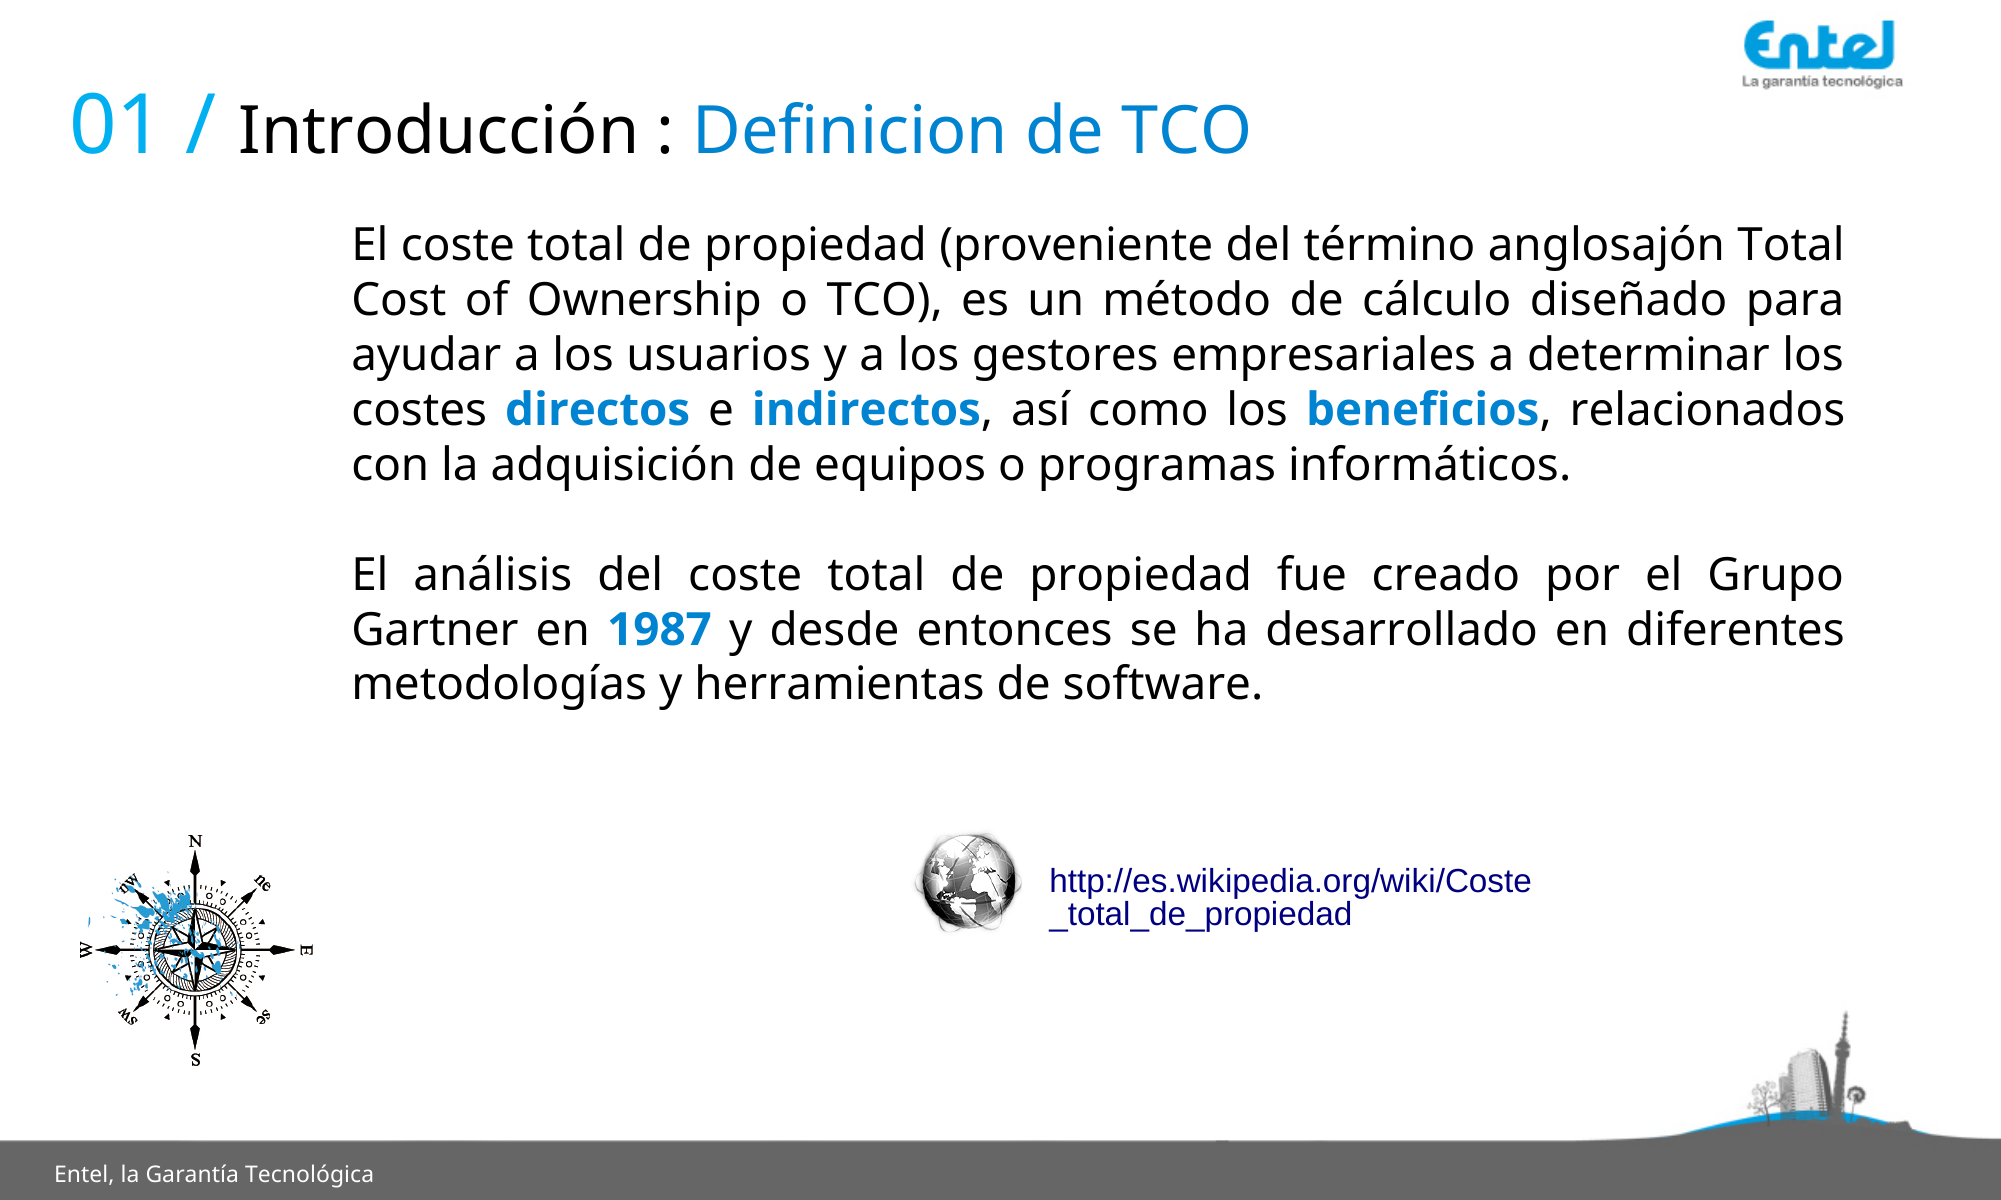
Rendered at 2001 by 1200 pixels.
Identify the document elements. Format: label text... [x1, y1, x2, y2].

text_box Entel, la Garantía Tecnológica [39, 1137, 966, 1198]
text_box El coste total de propiedad (proveniente del término anglosajón Total Cost of Ownership o TCO), es un método de cálculo diseñado para ayudar a los usuarios y a los gestores empresariales a determinar los costes directos e indirectos, así como los beneficios, relacionados con la adquisición de equipos o programas informáticos. El análisis del coste total de propiedad fue creado por el Grupo Gartner en 1987 y desde entonces se ha desarrollado en diferentes metodologías y herramientas de software. [336, 206, 1861, 717]
text_box http://es.wikipedia.org/wiki/Coste_total_de_propiedad [1034, 851, 1554, 907]
picture [0, 0, 2001, 1200]
text_box 01 / Introducción : Definicion de TCO [51, 60, 1610, 202]
